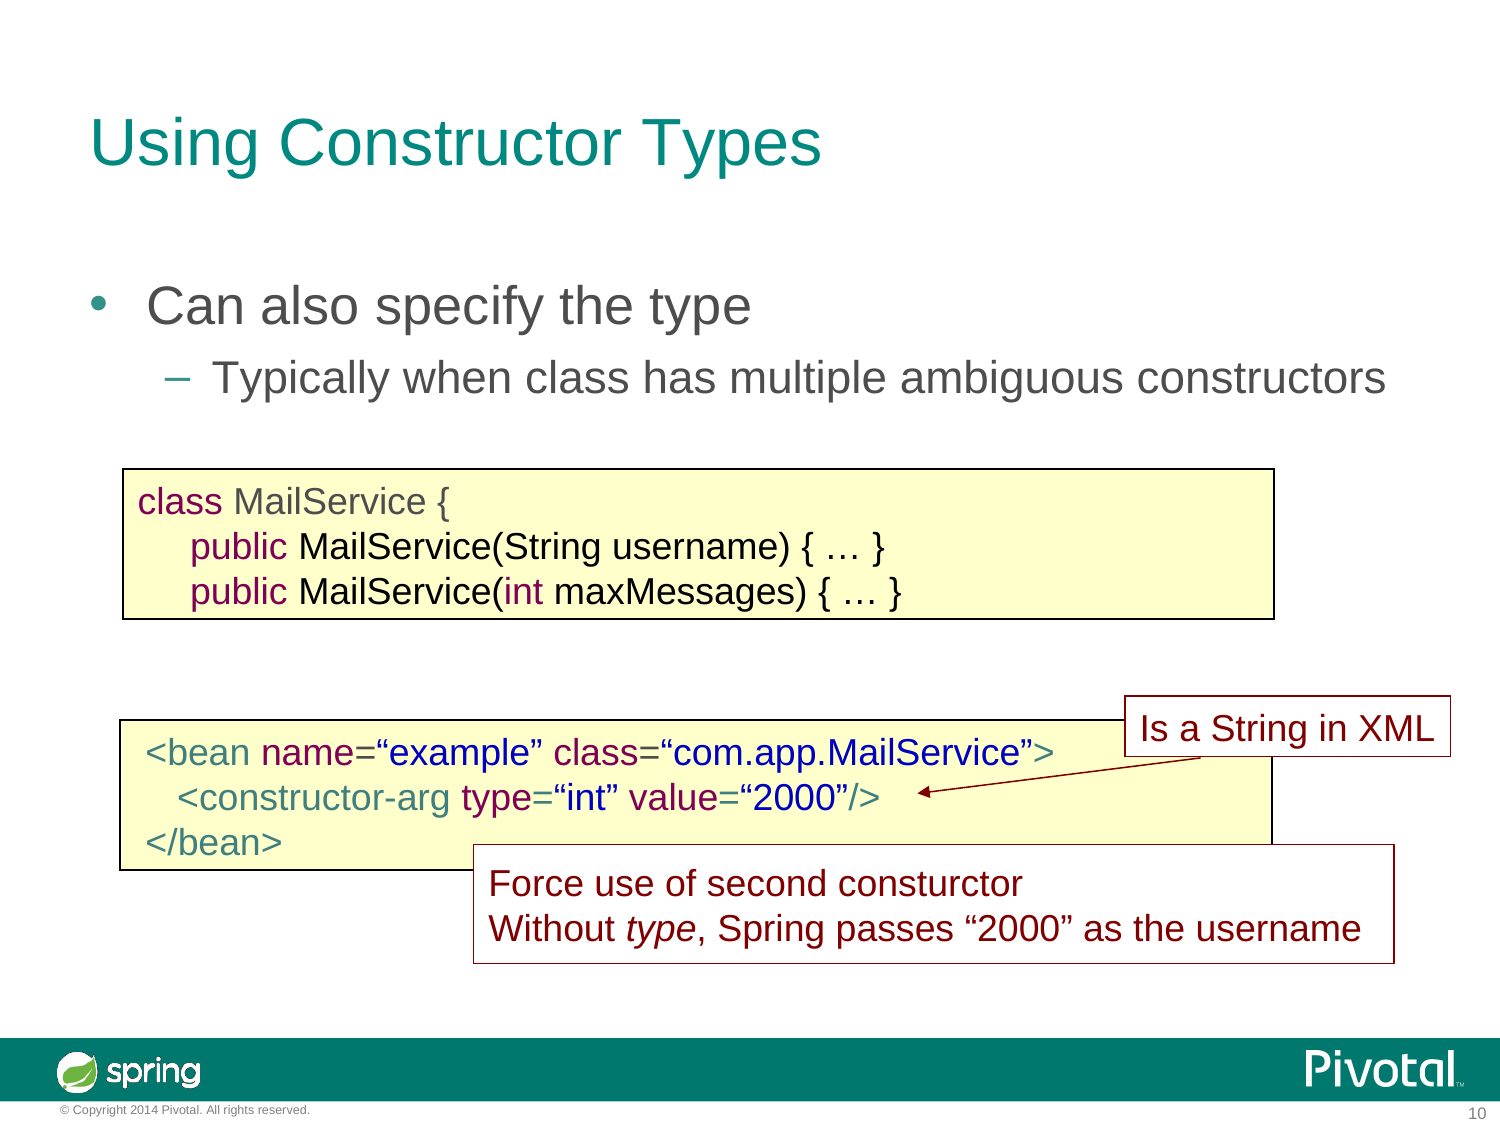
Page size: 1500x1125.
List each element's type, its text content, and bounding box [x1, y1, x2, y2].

text_box <bean name=“example” class=“com.app.MailService”> <constructor-arg type=“int” value=“2000”/> </bean> [120, 719, 1273, 871]
text_box Is a String in XML [1124, 696, 1451, 757]
text_box class MailService { public MailService(String username) { … } public MailService(int maxMessages) { … } [123, 468, 1274, 620]
title Using Constructor Types [75, 45, 1426, 233]
picture [32, 1041, 210, 1103]
picture [1306, 1050, 1464, 1087]
text_box Force use of second consturctor Without type, Spring passes “2000” as the username [473, 844, 1394, 964]
list Can also specify the type Typically when class has multiple ambiguous constructors [75, 262, 1426, 1005]
